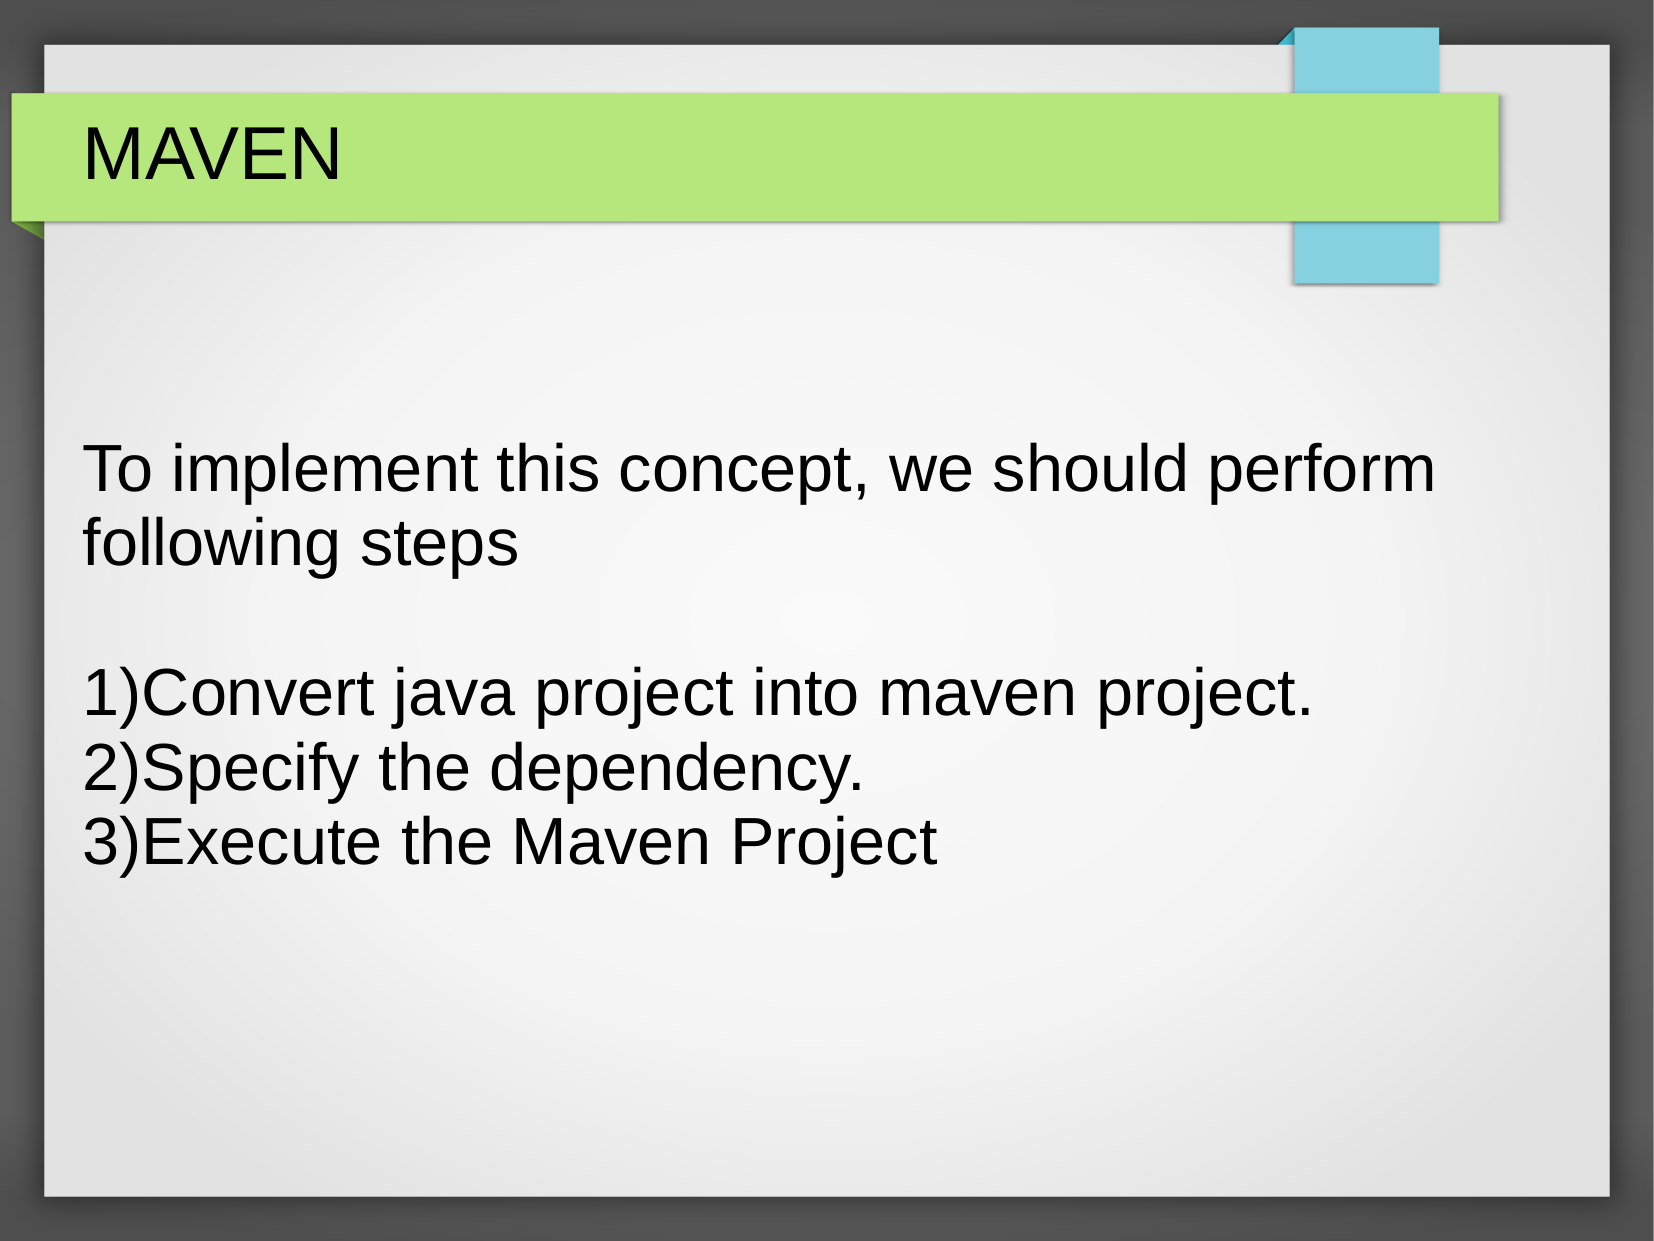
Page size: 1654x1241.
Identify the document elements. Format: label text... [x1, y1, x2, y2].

subtitle To implement this concept, we should perform following steps 1)Convert java project into maven project. 2)Specify the dependency. 3)Execute the Maven Project [82, 295, 1571, 1015]
title MAVEN [82, 94, 1264, 213]
picture [0, 0, 1654, 1241]
